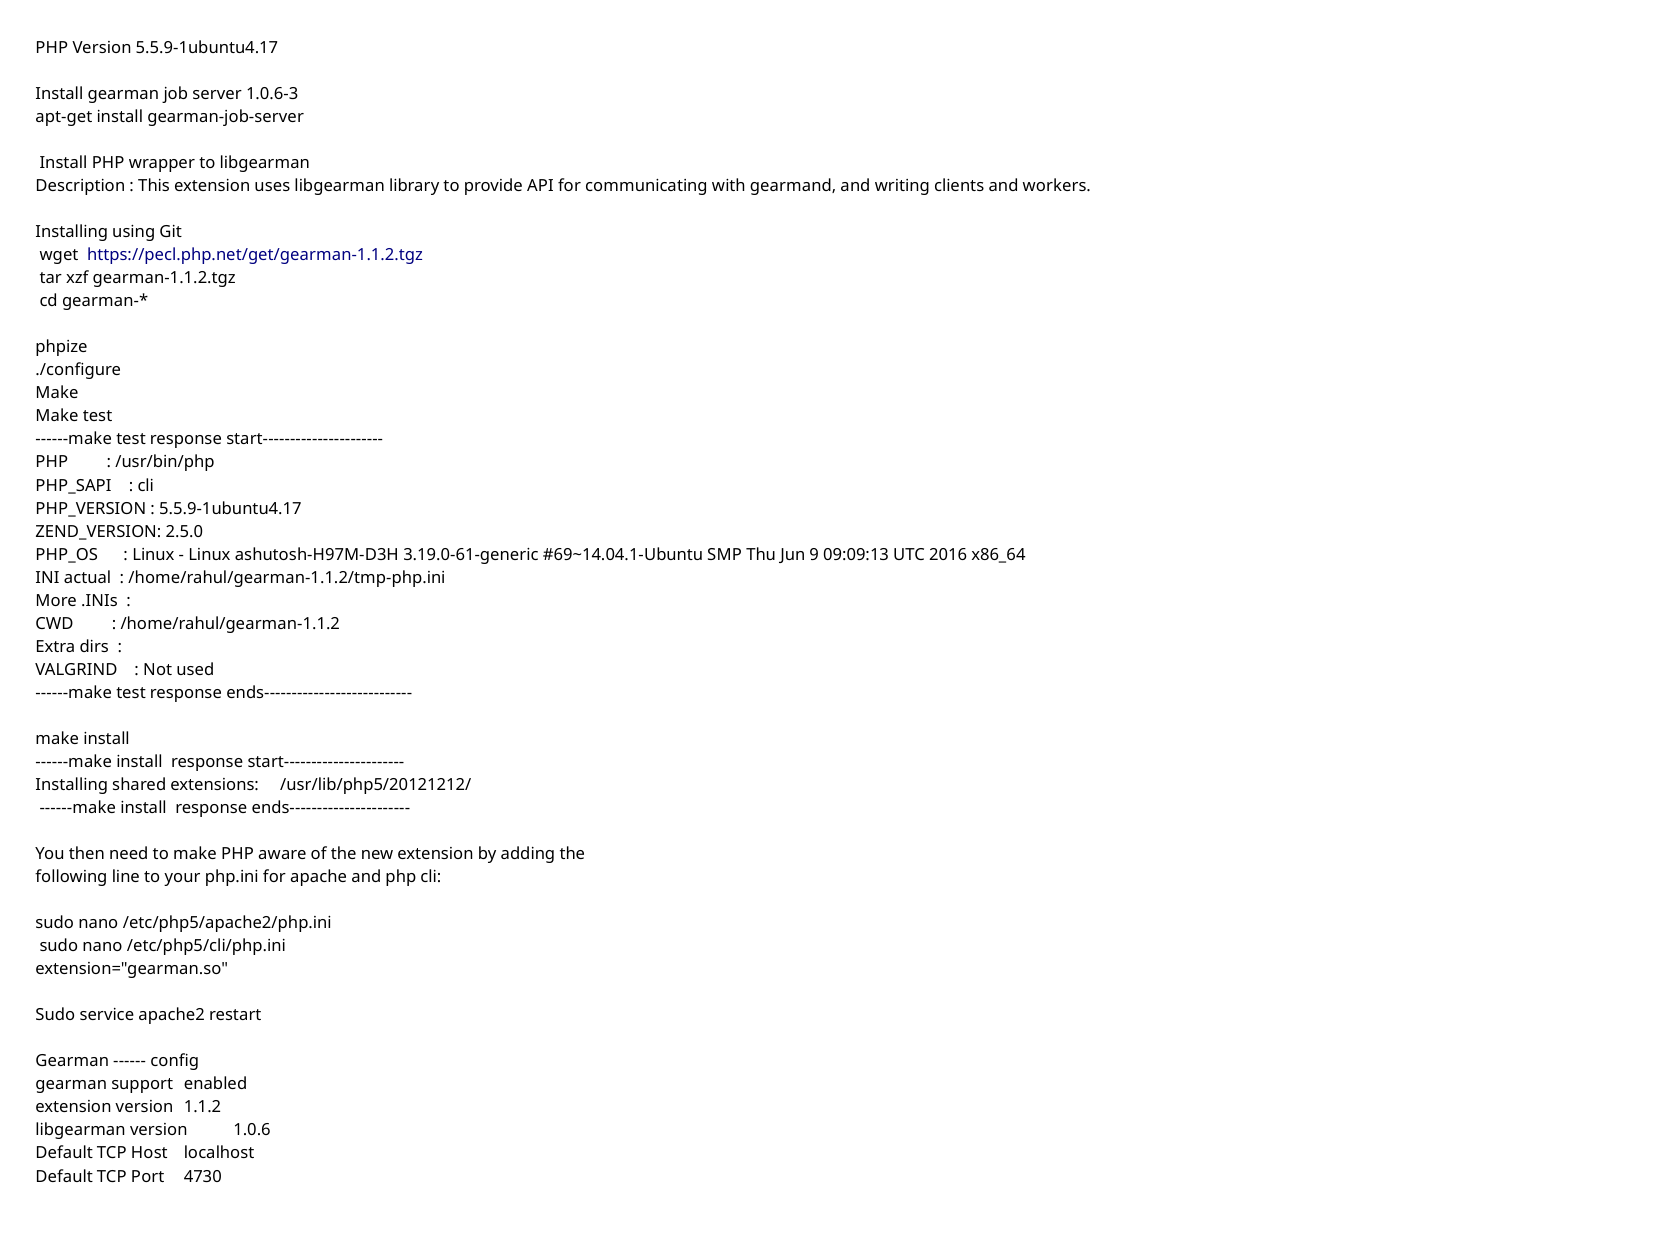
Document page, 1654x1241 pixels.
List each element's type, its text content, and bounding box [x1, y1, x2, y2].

list PHP Version 5.5.9-1ubuntu4.17 Install gearman job server 1.0.6-3 apt-get install gearman-job-server Install PHP wrapper to libgearman Description : This extension uses libgearman library to provide API for communicating with gearmand, and writing clients and workers. Installing using Git wget https://pecl.php.net/get/gearman-1.1.2.tgz tar xzf gearman-1.1.2.tgz cd gearman-* phpize ./configure Make Make test ------make test response start---------------------- PHP : /usr/bin/php PHP_SAPI : cli PHP_VERSION : 5.5.9-1ubuntu4.17 ZEND_VERSION: 2.5.0 PHP_OS : Linux - Linux ashutosh-H97M-D3H 3.19.0-61-generic #69~14.04.1-Ubuntu SMP Thu Jun 9 09:09:13 UTC 2016 x86_64 INI actual : /home/rahul/gearman-1.1.2/tmp-php.ini More .INIs : CWD : /home/rahul/gearman-1.1.2 Extra dirs : VALGRIND : Not used ------make test response ends--------------------------- make install ------make install response start---------------------- Installing shared extensions: /usr/lib/php5/20121212/ ------make install response ends---------------------- You then need to make PHP aware of the new extension by adding the following line to your php.ini for apache and php cli: sudo nano /etc/php5/apache2/php.ini sudo nano /etc/php5/cli/php.ini extension="gearman.so" Sudo service apache2 restart Gearman ------ config gearman support enabled extension version 1.1.2 libgearman version 1.0.6 Default TCP Host localhost Default TCP Port 4730 [35, 35, 1630, 1193]
